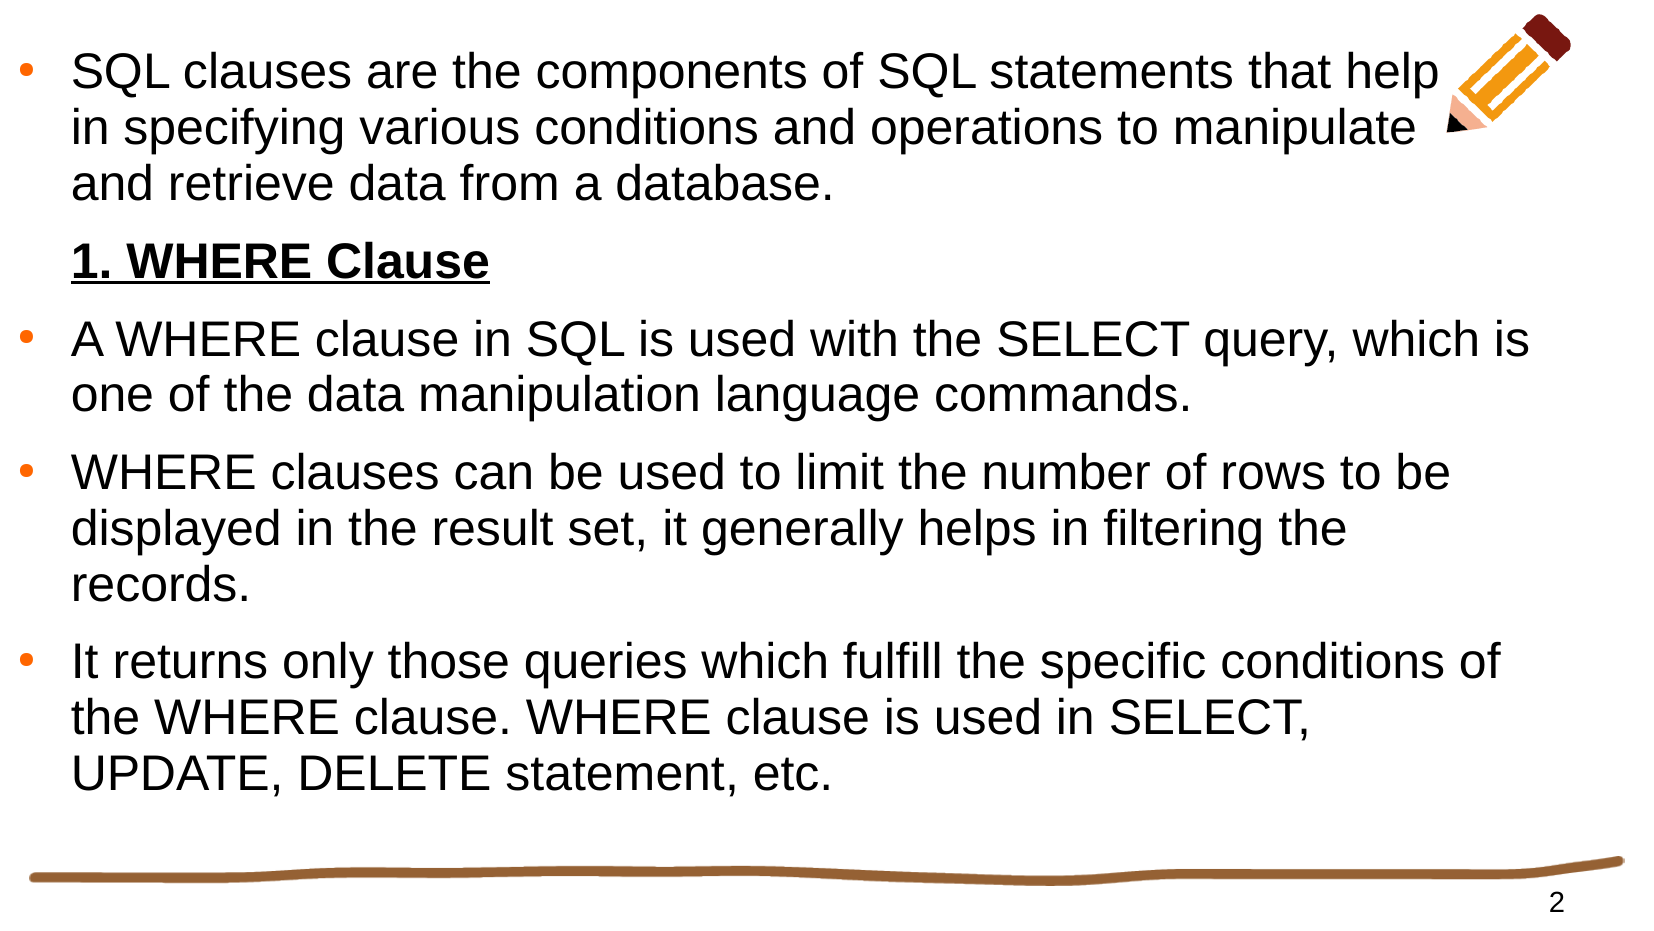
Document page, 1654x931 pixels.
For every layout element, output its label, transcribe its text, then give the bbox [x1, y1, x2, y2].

picture [29, 856, 1625, 886]
picture [1446, 14, 1571, 133]
list SQL clauses are the components of SQL statements that help in specifying various conditions and operations to manipulate and retrieve data from a database. 1. WHERE Clause A WHERE clause in SQL is used with the SELECT query, which is one of the data manipulation language commands. WHERE clauses can be used to limit the number of rows to be displayed in the result set, it generally helps in filtering the records. It returns only those queries which fulfill the specific conditions of the WHERE clause. WHERE clause is used in SELECT, UPDATE, DELETE statement, etc. [0, 43, 1538, 826]
